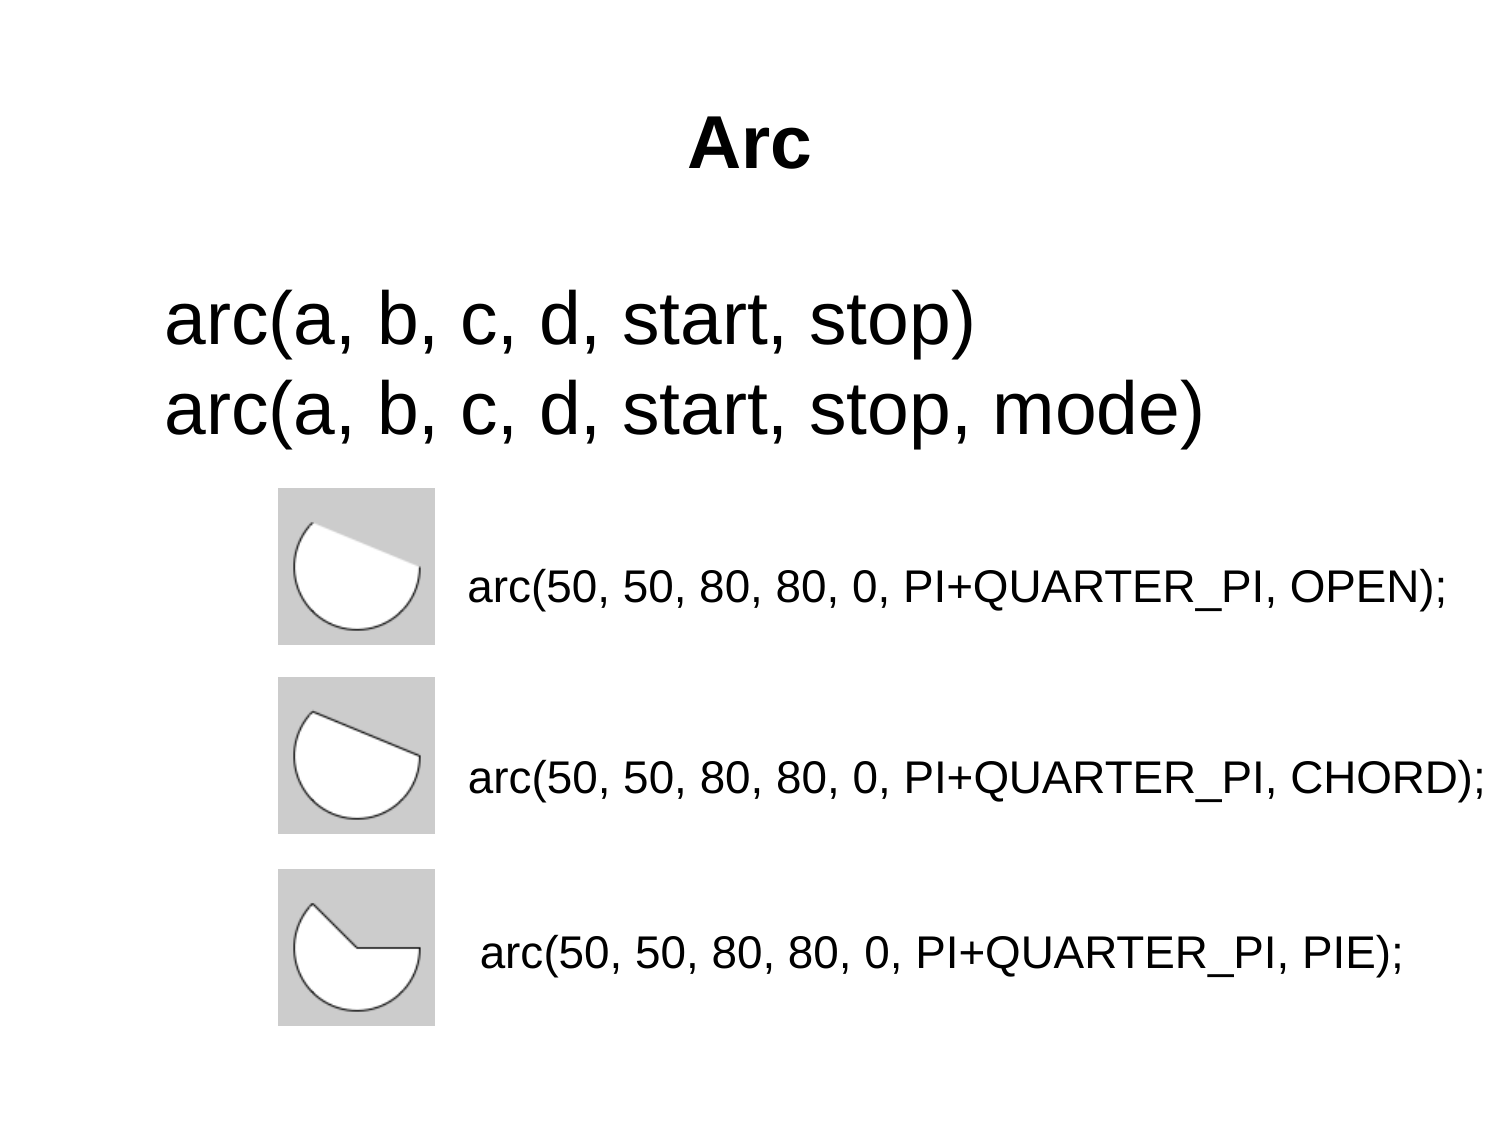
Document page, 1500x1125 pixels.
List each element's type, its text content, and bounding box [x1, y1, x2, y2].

picture [278, 488, 435, 645]
text_box Arc [74, 45, 1425, 233]
picture [278, 677, 435, 834]
text_box arc(50, 50, 80, 80, 0, PI+QUARTER_PI, PIE); [465, 915, 1482, 981]
text_box arc(a, b, c, d, start, stop) arc(a, b, c, d, start, stop, mode) [150, 262, 1500, 450]
picture [278, 869, 435, 1026]
text_box arc(50, 50, 80, 80, 0, PI+QUARTER_PI, CHORD); [453, 740, 1500, 807]
text_box arc(50, 50, 80, 80, 0, PI+QUARTER_PI, OPEN); [452, 549, 1467, 616]
